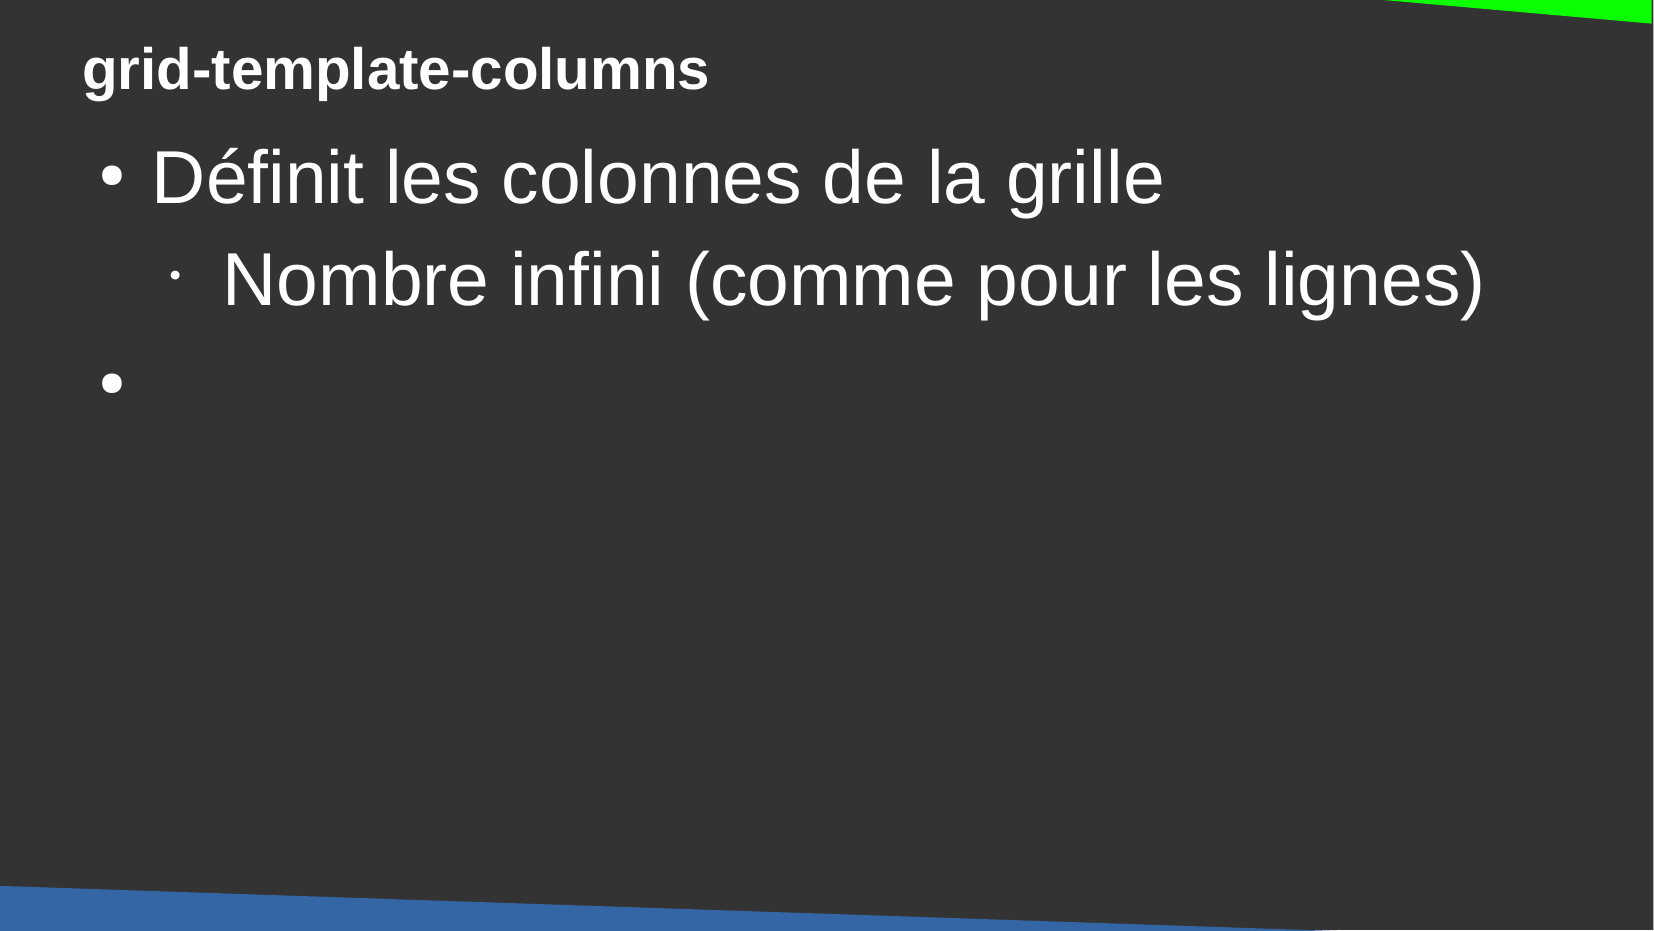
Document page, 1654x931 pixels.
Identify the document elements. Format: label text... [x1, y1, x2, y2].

text_box [1383, 0, 1652, 24]
text_box [0, 885, 1337, 931]
title grid-template-columns [82, 37, 1571, 122]
list Définit les colonnes de la grille Nombre infini (comme pour les lignes) [80, 135, 1620, 827]
